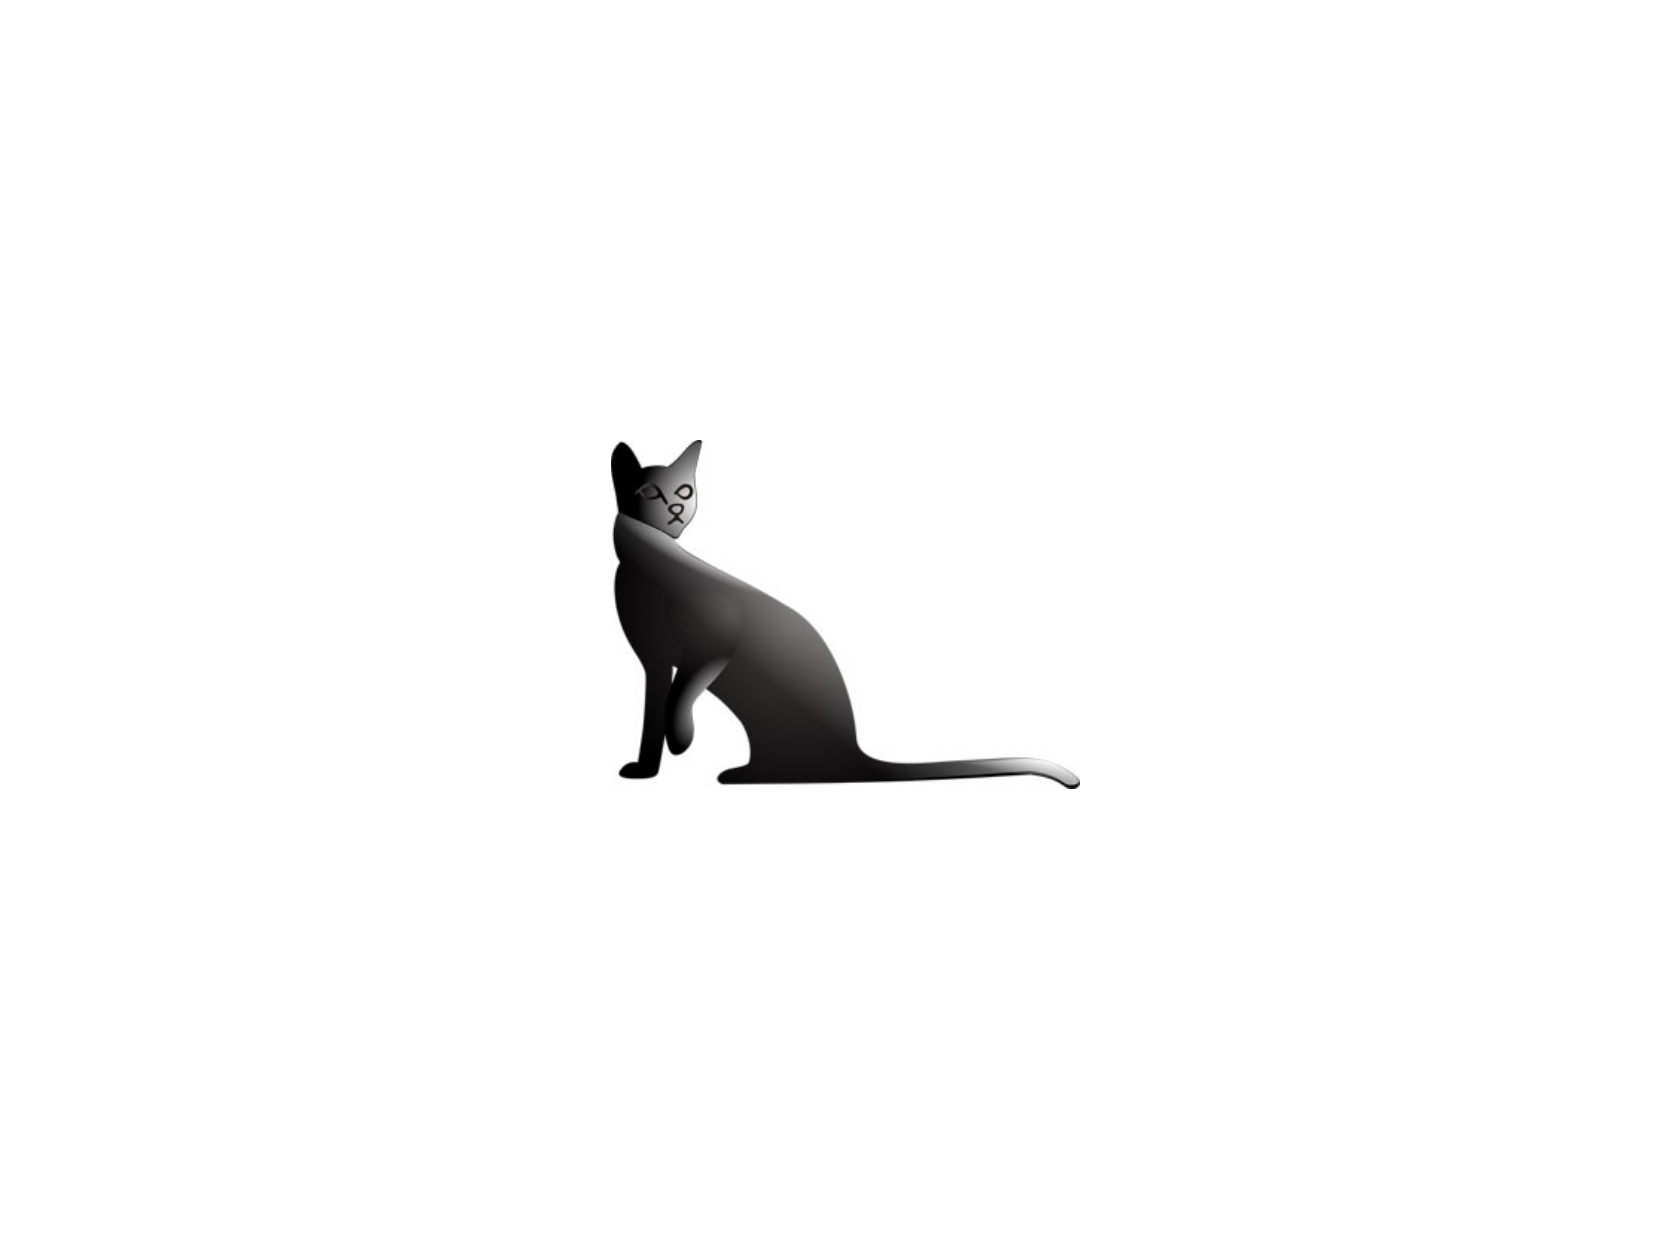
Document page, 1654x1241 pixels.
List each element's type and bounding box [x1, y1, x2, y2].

picture [611, 440, 1080, 789]
